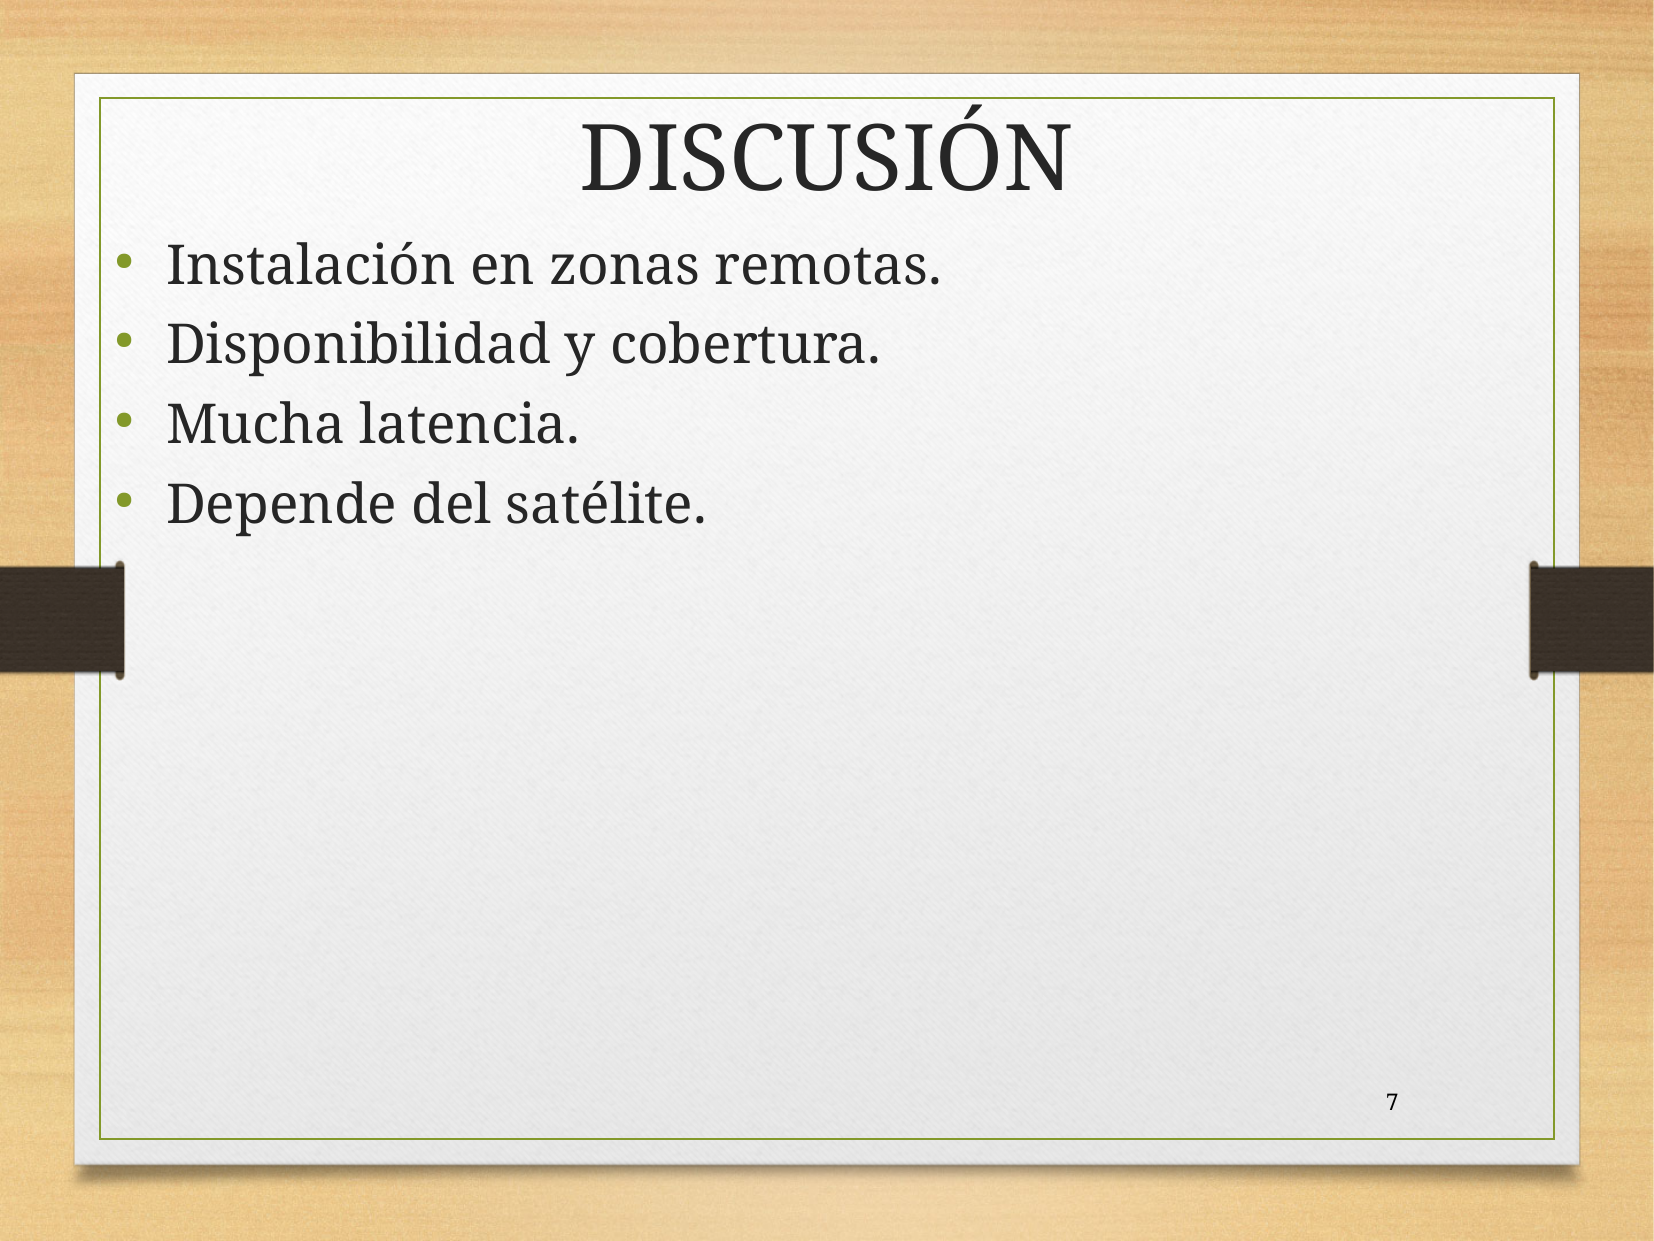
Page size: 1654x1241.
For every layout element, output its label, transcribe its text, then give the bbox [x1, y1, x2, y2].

text_box [1370, 1077, 1443, 1129]
list Instalación en zonas remotas. Disponibilidad y cobertura. Mucha latencia. Depende del satélite. [99, 221, 1588, 1019]
title DISCUSIÓN [82, 49, 1571, 257]
